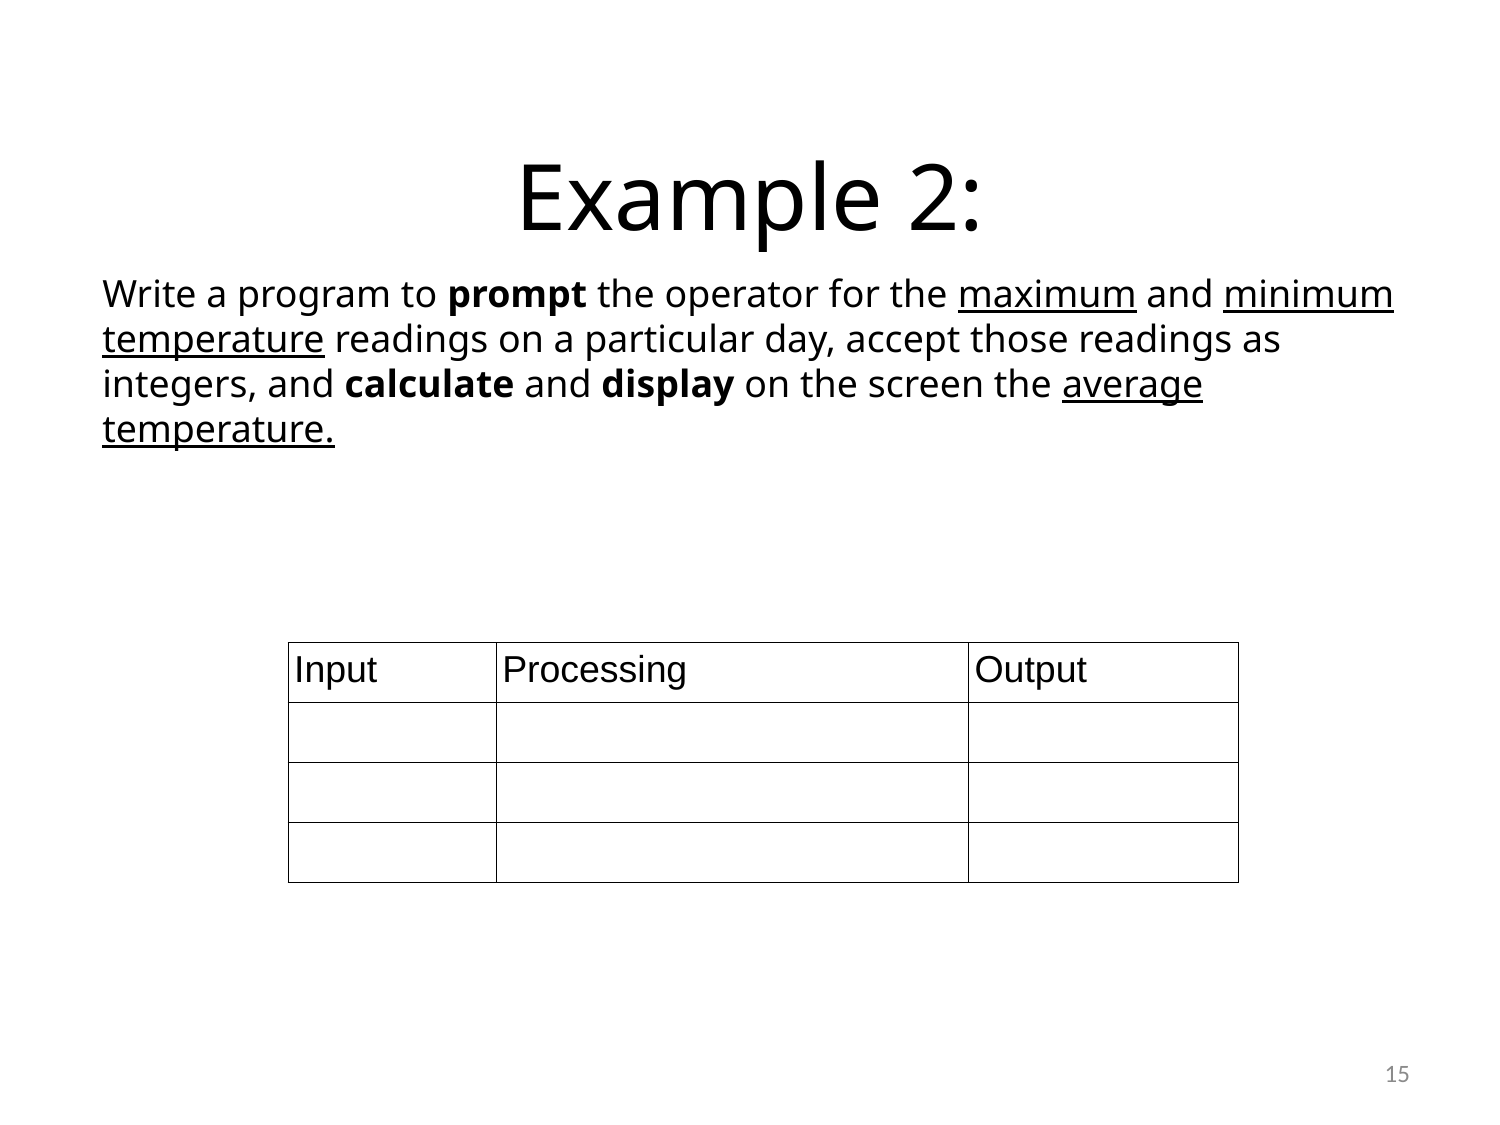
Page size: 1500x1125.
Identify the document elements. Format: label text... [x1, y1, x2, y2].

table_header Input [289, 643, 496, 702]
slide_number <number> [1074, 1042, 1425, 1103]
table_header Output [969, 643, 1238, 702]
table_cell [969, 763, 1238, 822]
table_cell [969, 823, 1238, 882]
title Example 2: [112, 99, 1388, 262]
table_cell [497, 823, 968, 882]
table_cell [289, 703, 496, 762]
table_cell [497, 763, 968, 822]
table_cell [289, 823, 496, 882]
table_cell [497, 703, 968, 762]
text_box Write a program to prompt the operator for the maximum and minimum temperature readings on a particular day, accept those readings as integers, and calculate and display on the screen the average temperature. [87, 262, 1413, 503]
table_cell [969, 703, 1238, 762]
table_cell [289, 763, 496, 822]
table_header Processing [497, 643, 968, 702]
